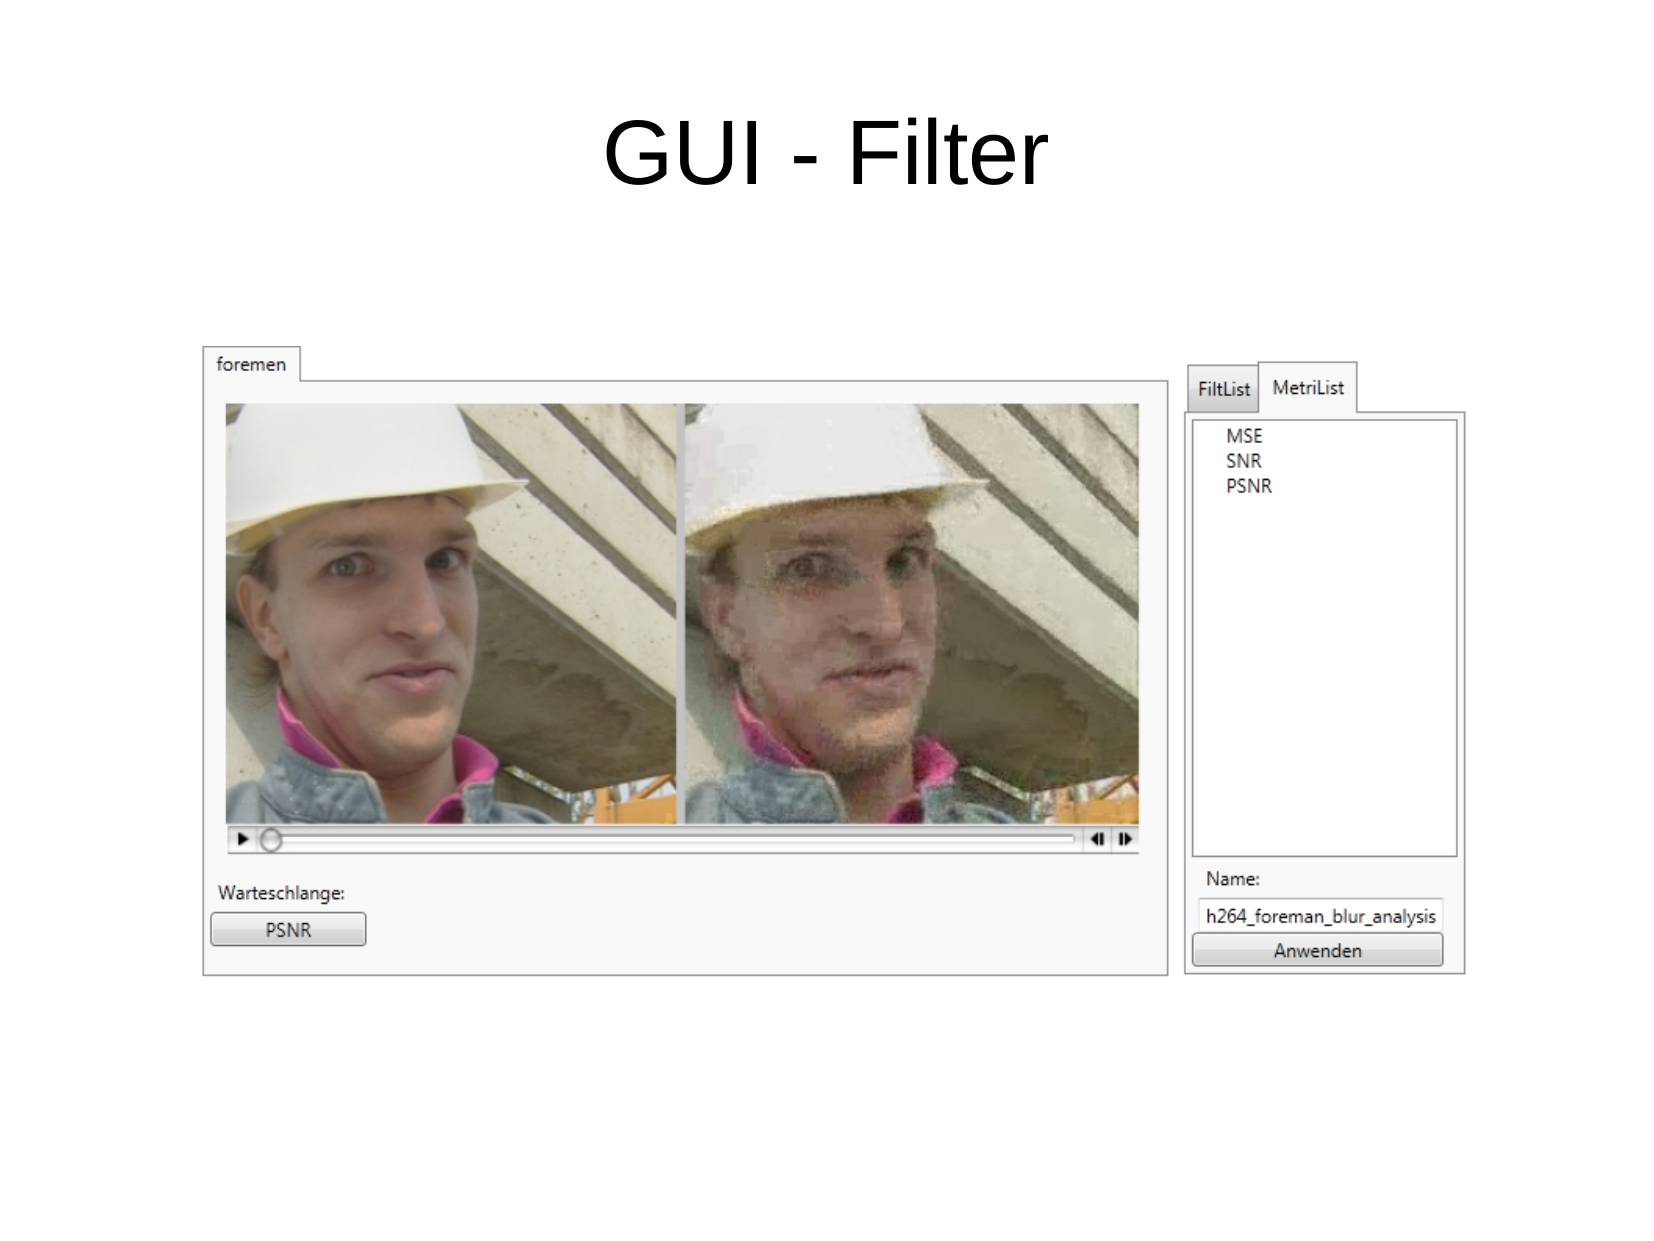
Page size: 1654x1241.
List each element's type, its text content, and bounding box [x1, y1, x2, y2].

title GUI - Filter [82, 56, 1571, 250]
picture [198, 346, 1472, 981]
